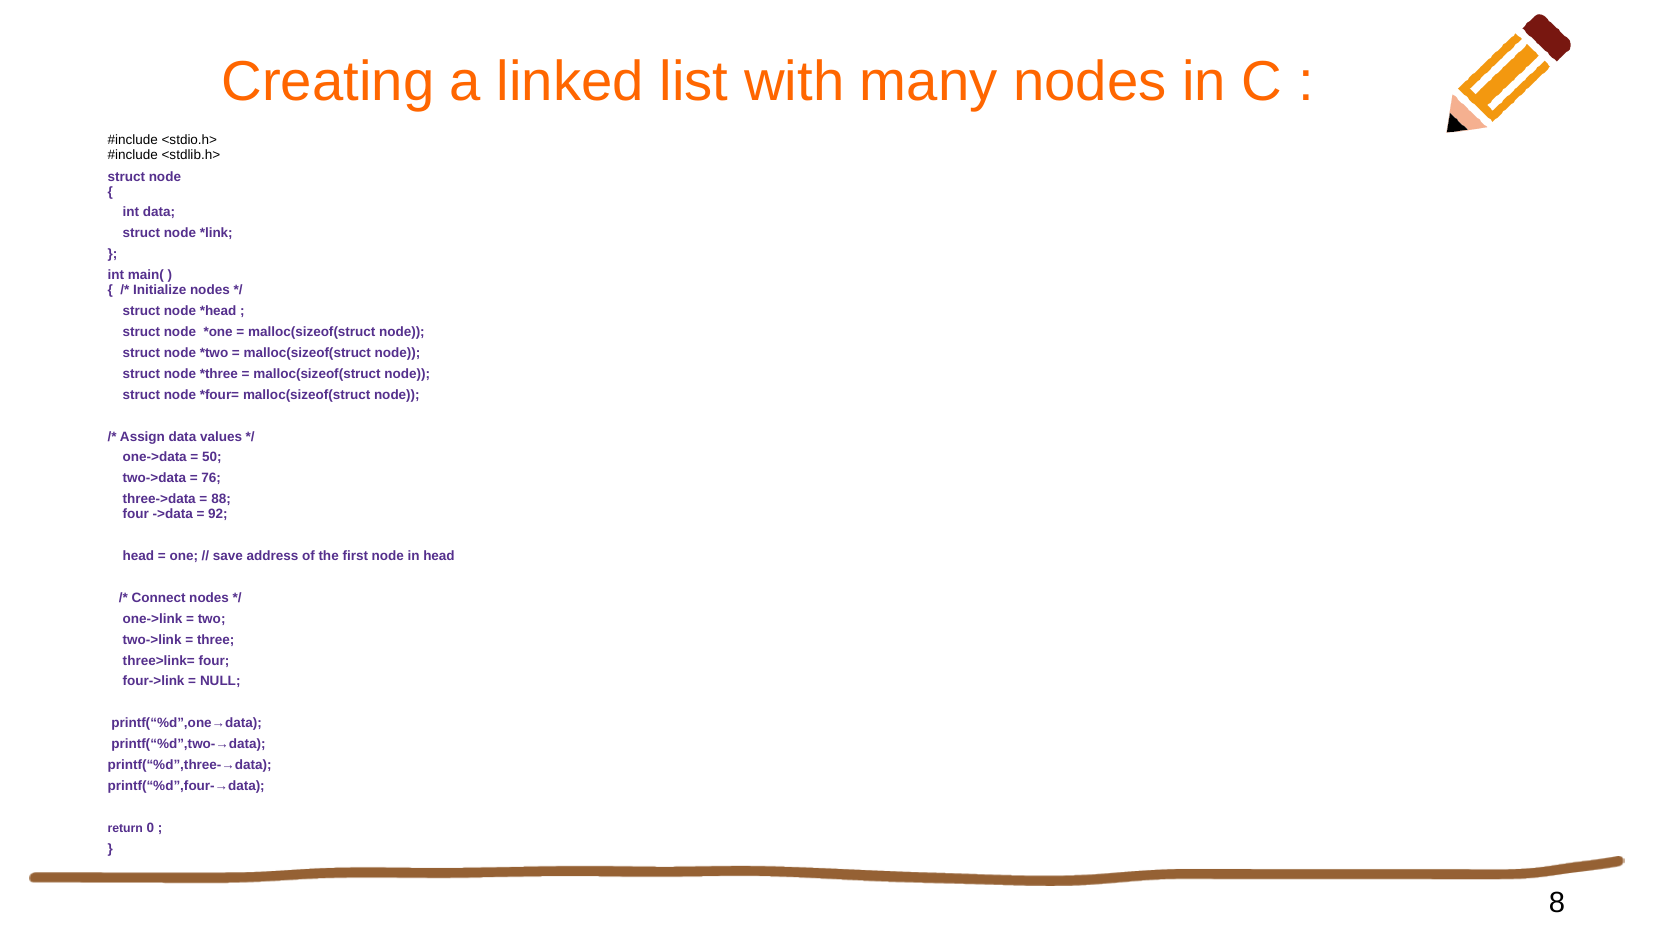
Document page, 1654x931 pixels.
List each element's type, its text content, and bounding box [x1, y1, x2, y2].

picture [29, 856, 1625, 886]
list #include <stdio.h> #include <stdlib.h> struct node { int data; struct node *link; }; int main( ) { /* Initialize nodes */ struct node *head ; struct node *one = malloc(sizeof(struct node)); struct node *two = malloc(sizeof(struct node)); struct node *three = malloc(sizeof(struct node)); struct node *four= malloc(sizeof(struct node)); /* Assign data values */ one->data = 50; two->data = 76; three->data = 88; four ->data = 92; head = one; // save address of the first node in head /* Connect nodes */ one->link = two; two->link = three; three>link= four; four->link = NULL; printf(“%d”,one→data); printf(“%d”,two-→data); printf(“%d”,three-→data); printf(“%d”,four-→data); return 0 ; } [88, 132, 1501, 857]
title Creating a linked list with many nodes in C : [88, 29, 1447, 132]
picture [1446, 14, 1571, 133]
